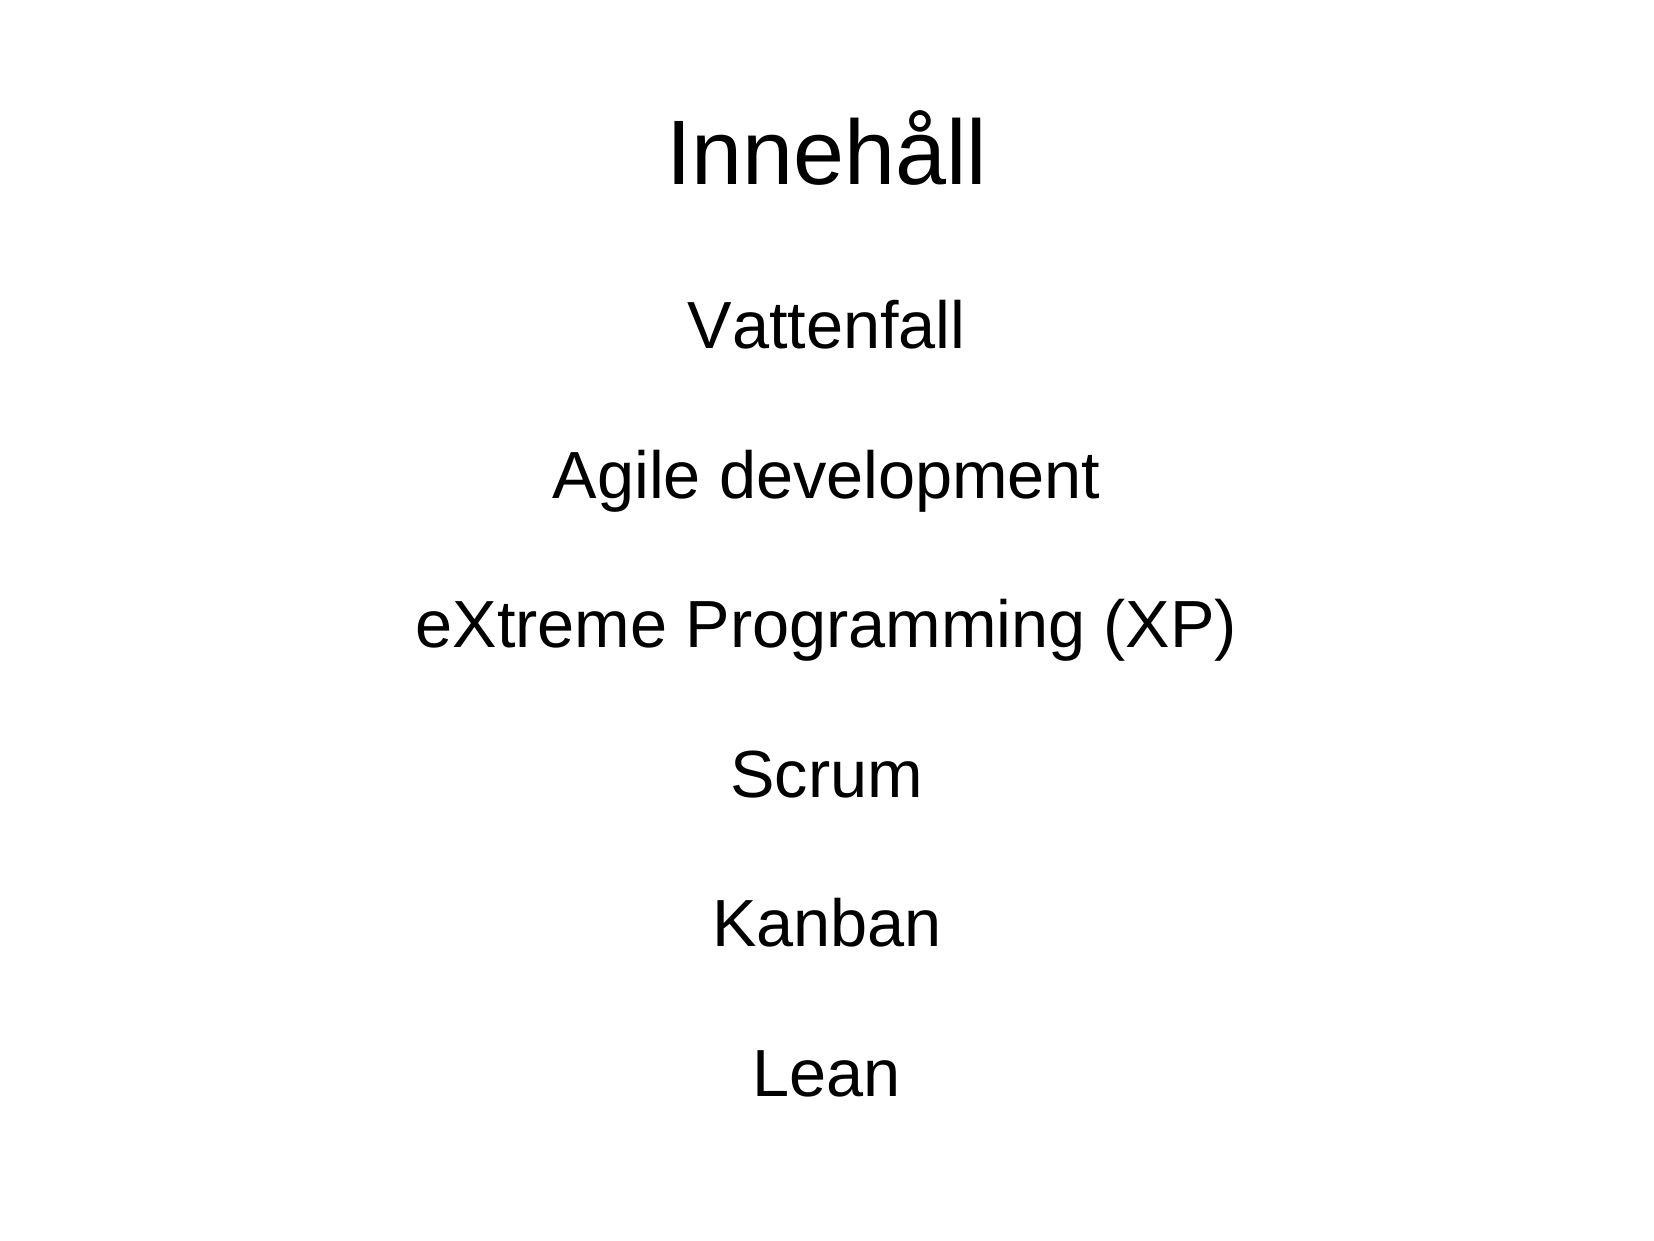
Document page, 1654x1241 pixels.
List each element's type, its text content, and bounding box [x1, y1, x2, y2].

subtitle Vattenfall Agile development eXtreme Programming (XP) Scrum Kanban Lean [82, 288, 1571, 1111]
title Innehåll [82, 49, 1571, 257]
